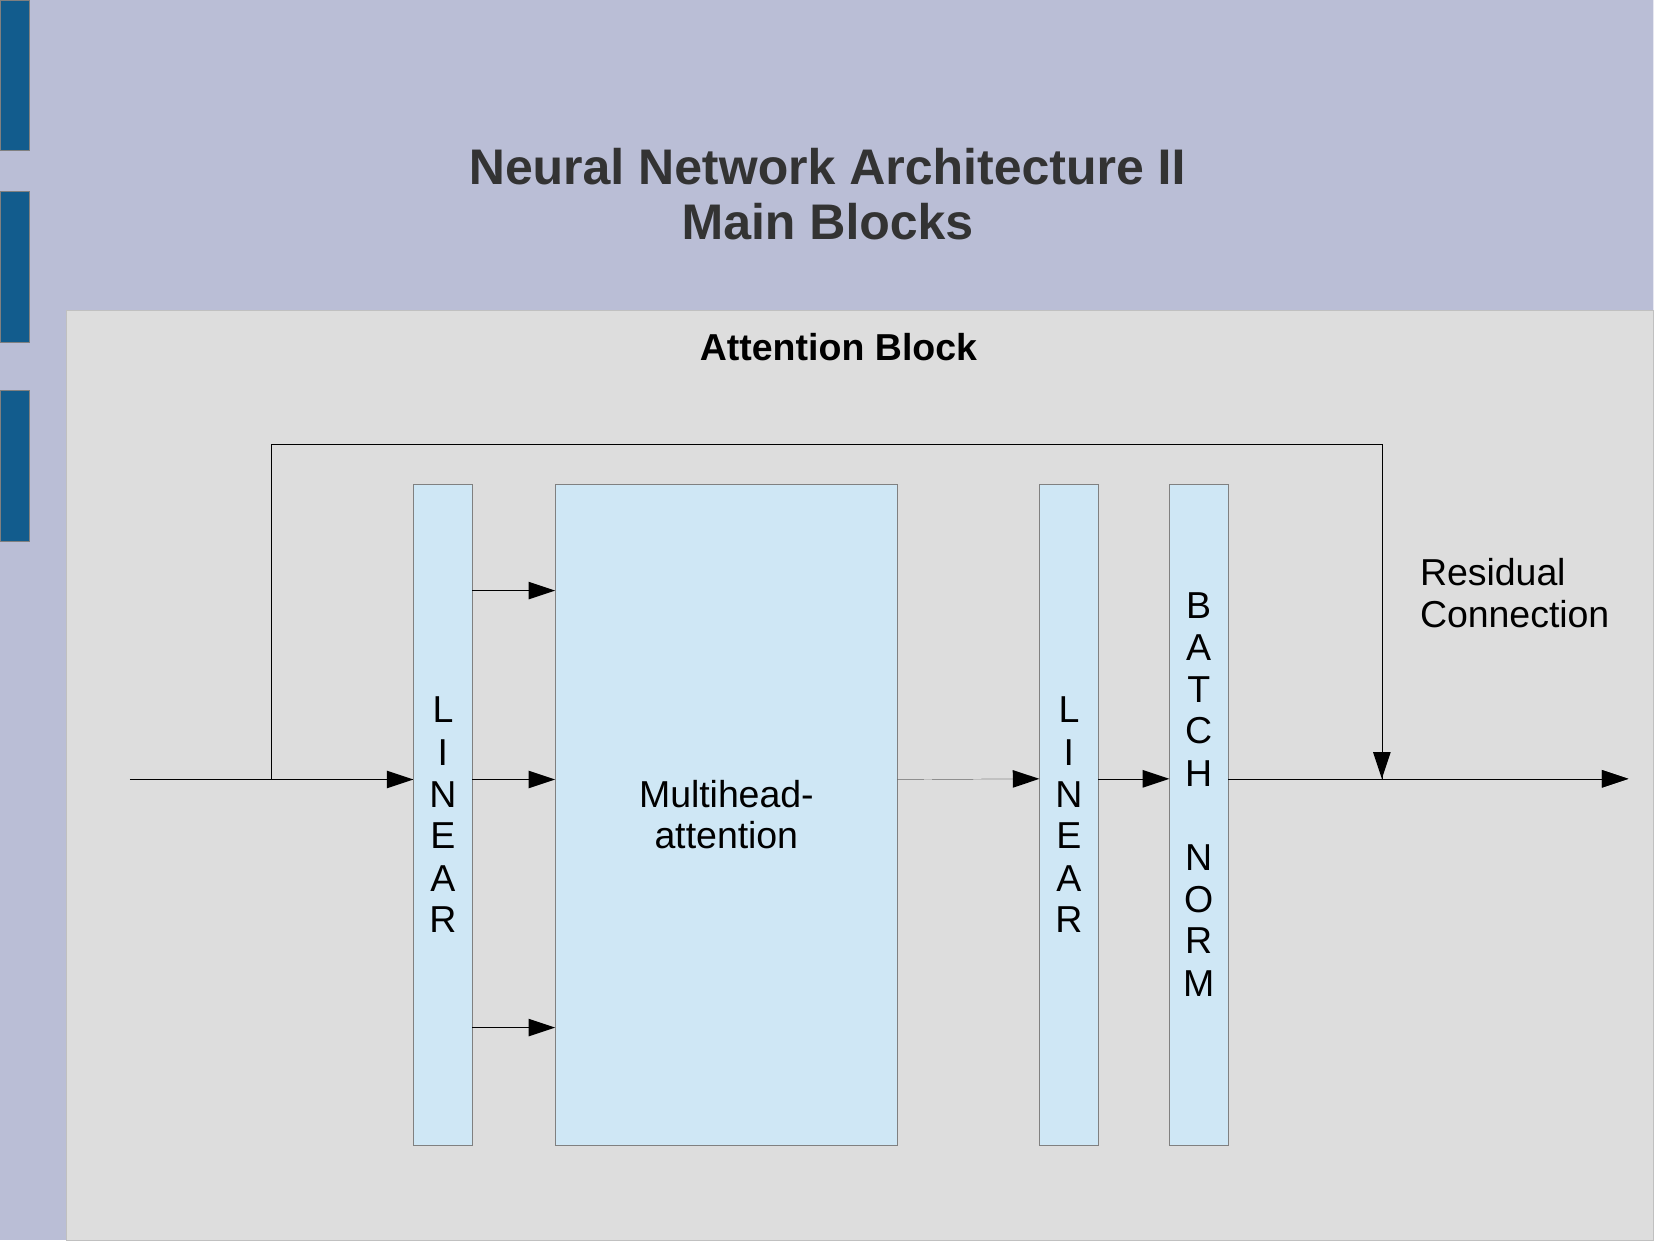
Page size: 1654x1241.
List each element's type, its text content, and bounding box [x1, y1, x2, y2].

text_box Multihead- attention [555, 484, 898, 1146]
text_box L I N E A R [1039, 484, 1099, 1146]
text_box Residual Connection [1405, 544, 1642, 686]
title Neural Network Architecture II Main Blocks [121, 91, 1534, 299]
text_box Attention Block [425, 318, 1252, 377]
text_box B A T C H N O R M [1169, 484, 1229, 1146]
text_box L I N E A R [413, 484, 473, 1146]
